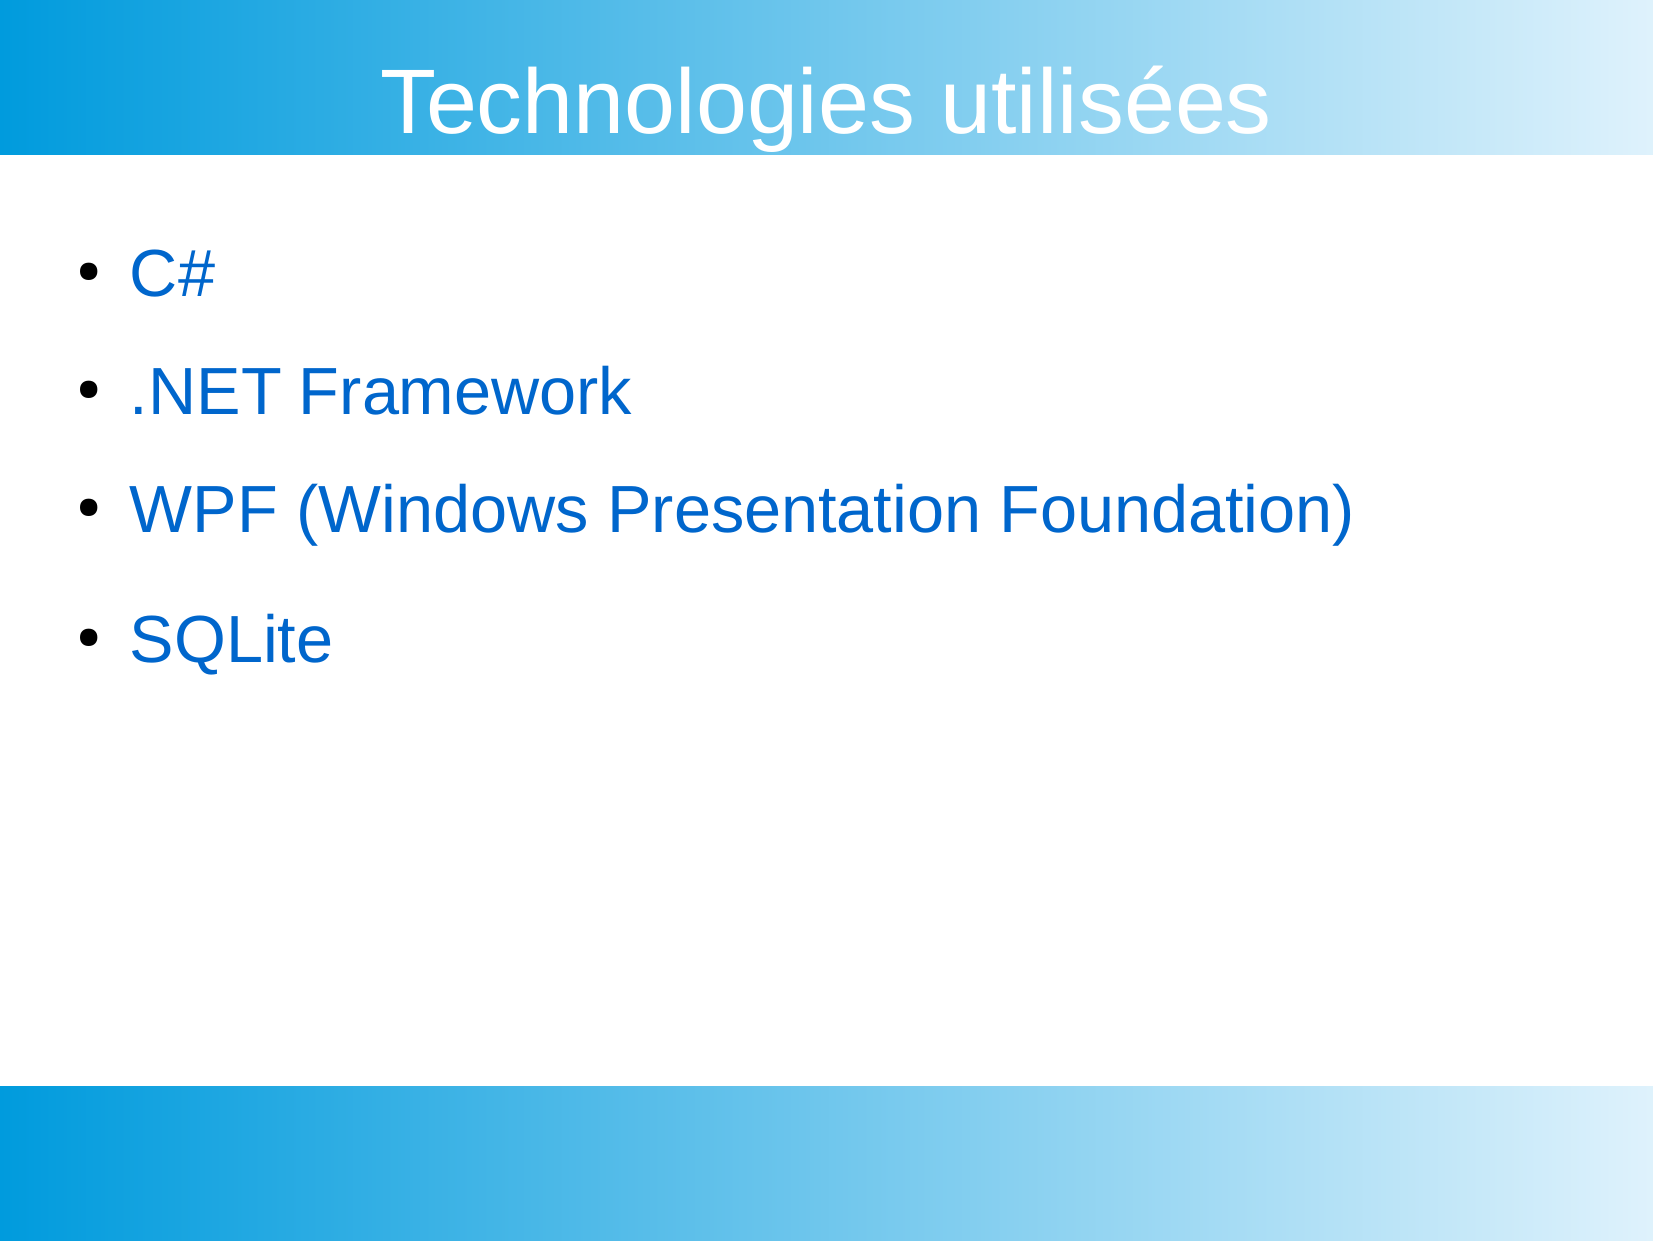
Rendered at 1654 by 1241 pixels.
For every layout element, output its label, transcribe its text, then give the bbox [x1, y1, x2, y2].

list WPF (Windows Presentation Foundation) [59, 472, 1548, 556]
title Technologies utilisées [82, 49, 1571, 155]
list SQLite [59, 602, 1548, 686]
list .NET Framework [59, 353, 1548, 449]
list C# [59, 236, 1548, 331]
